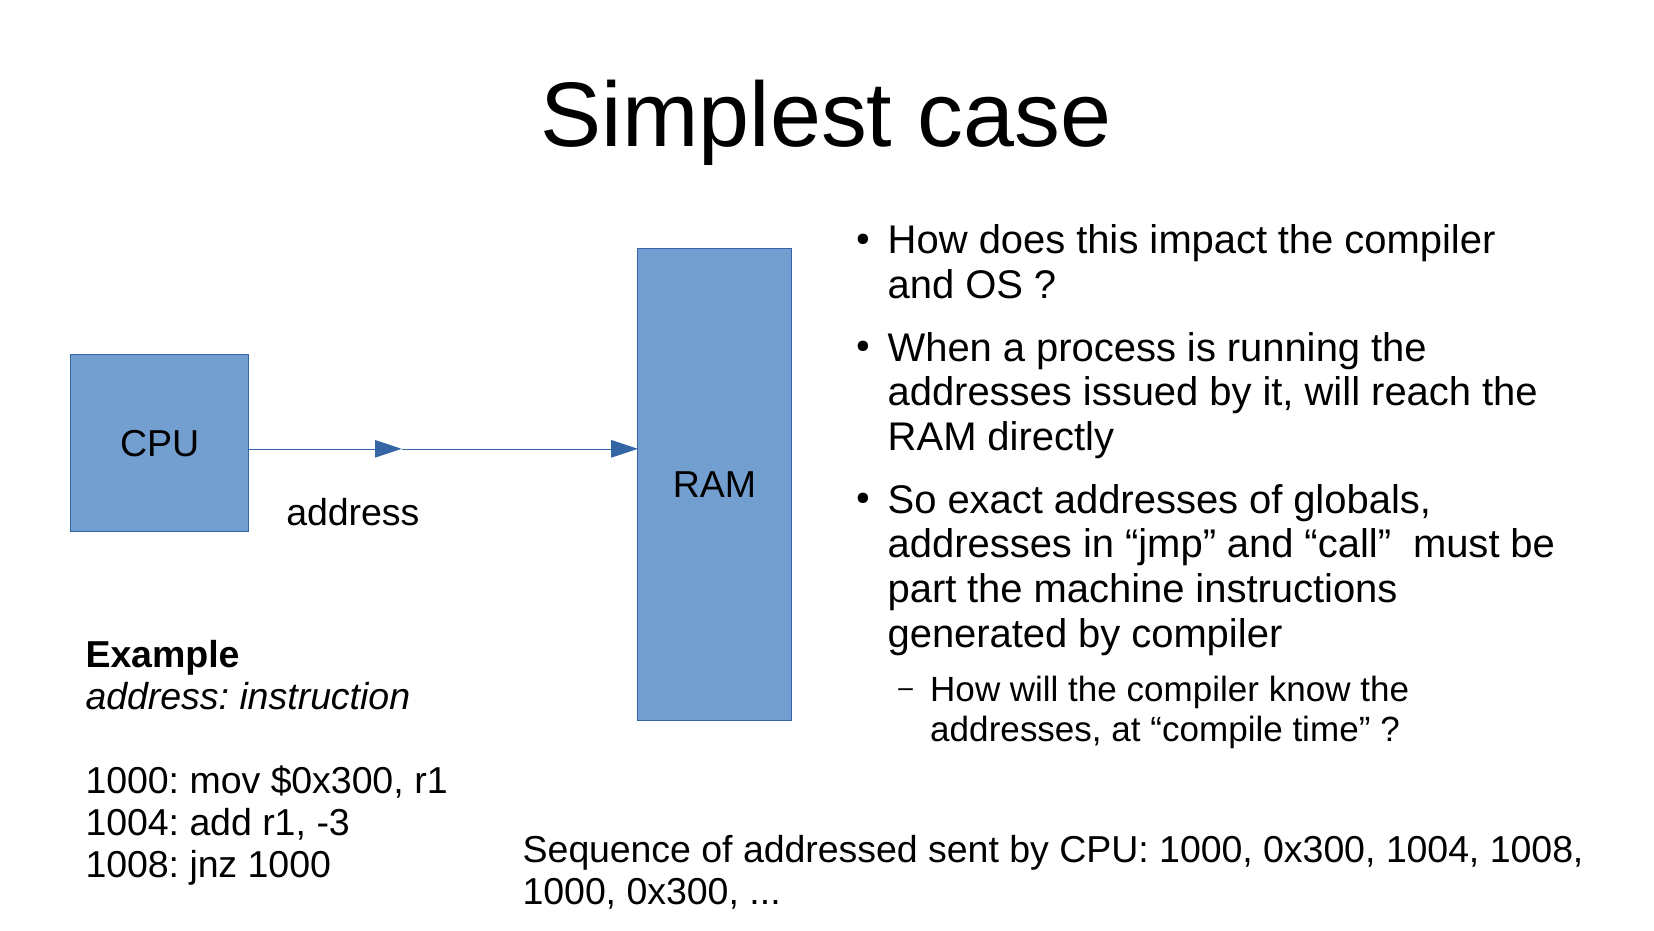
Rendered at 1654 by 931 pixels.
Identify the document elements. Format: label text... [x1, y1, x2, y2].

title Simplest case [82, 37, 1571, 193]
text_box Example address: instruction 1000: mov $0x300, r1 1004: add r1, -3 1008: jnz 1000 [70, 625, 603, 893]
text_box address [271, 484, 435, 542]
text_box Sequence of addressed sent by CPU: 1000, 0x300, 1004, 1008, 1000, 0x300, ... [507, 820, 1619, 920]
text_box RAM [637, 248, 792, 721]
text_box CPU [70, 354, 249, 532]
list How does this impact the compiler and OS ? When a process is running the addresses issued by it, will reach the RAM directly So exact addresses of globals, addresses in “jmp” and “call” must be part the machine instructions generated by compiler How will the compiler know the addresses, at “compile time” ? [845, 217, 1572, 758]
